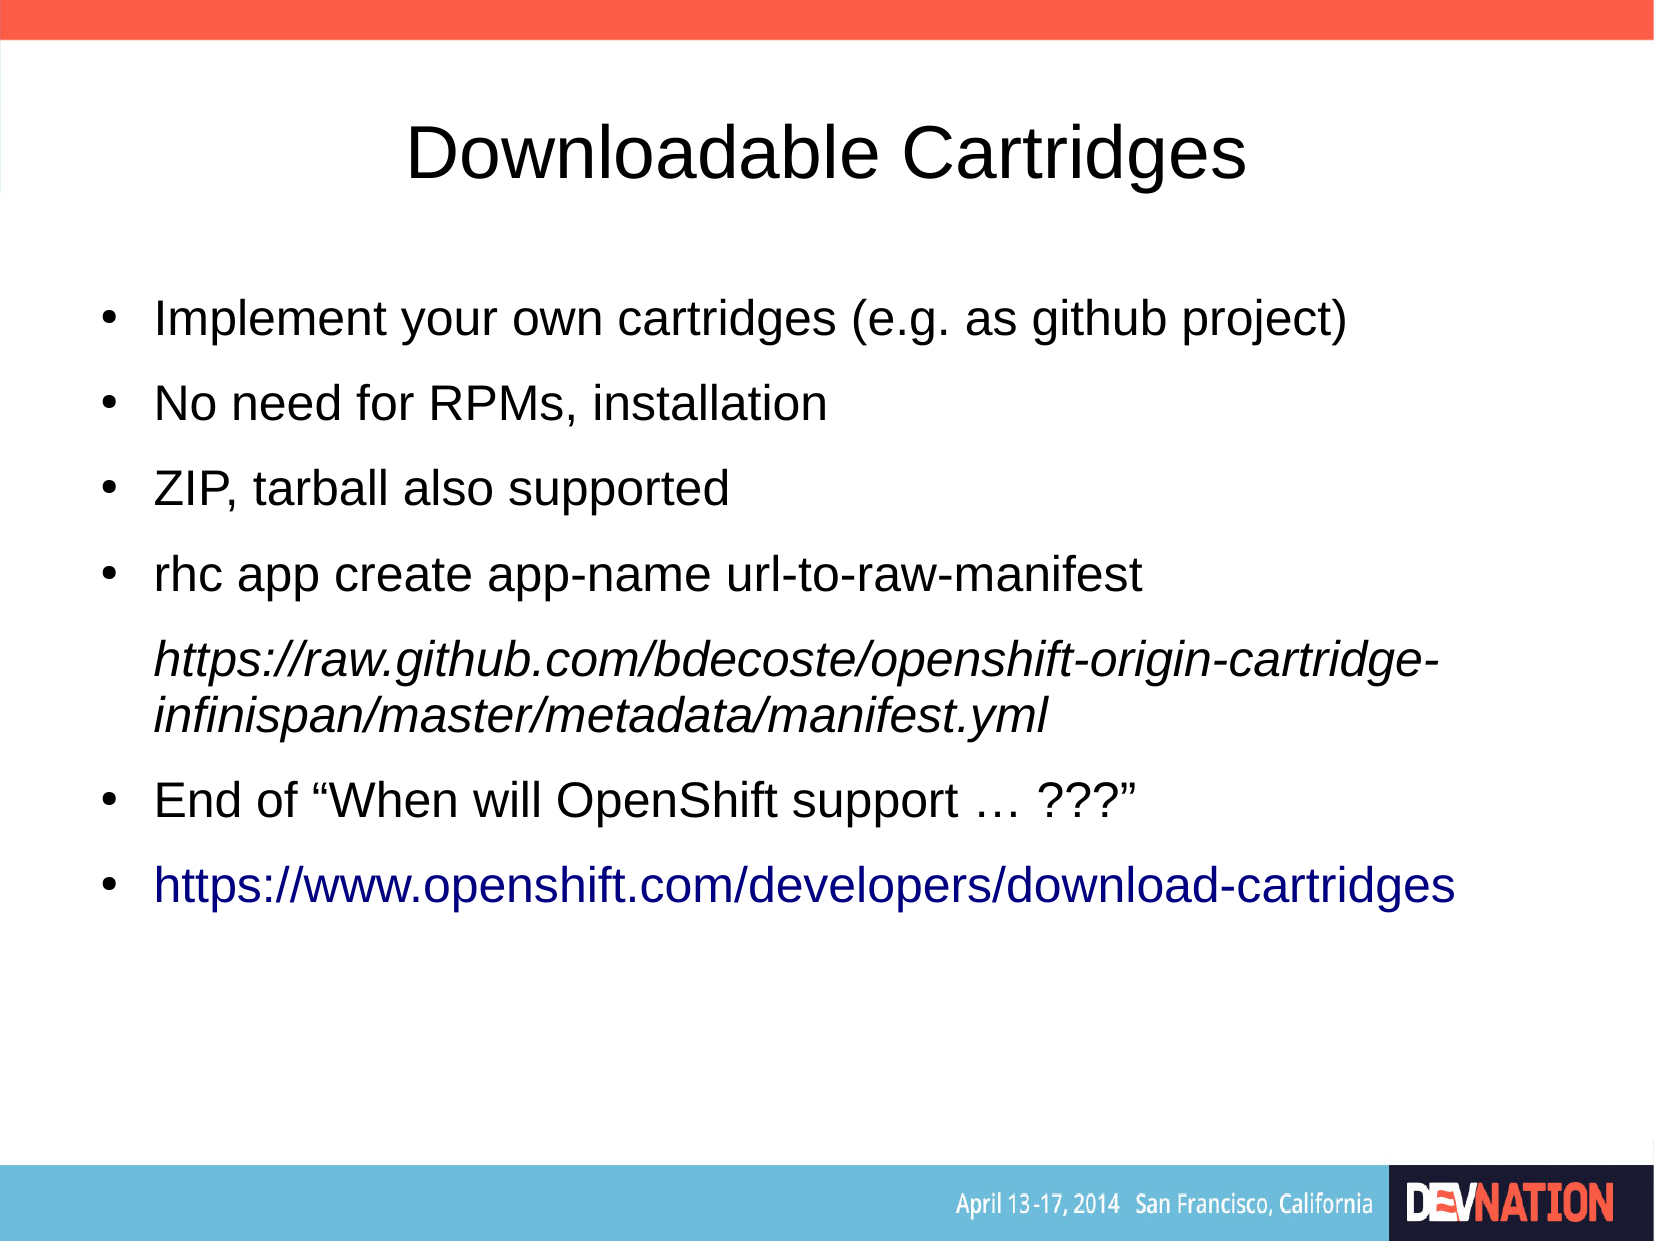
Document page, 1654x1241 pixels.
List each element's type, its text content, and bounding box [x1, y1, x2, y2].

title Downloadable Cartridges [82, 49, 1571, 257]
list Implement your own cartridges (e.g. as github project) No need for RPMs, installation ZIP, tarball also supported rhc app create app-name url-to-raw-manifest https://raw.github.com/bdecoste/openshift-origin-cartridge-infinispan/master/metadata/manifest.yml End of “When will OpenShift support … ???” https://www.openshift.com/developers/download-cartridges [82, 290, 1571, 1070]
picture [0, 0, 1654, 1241]
